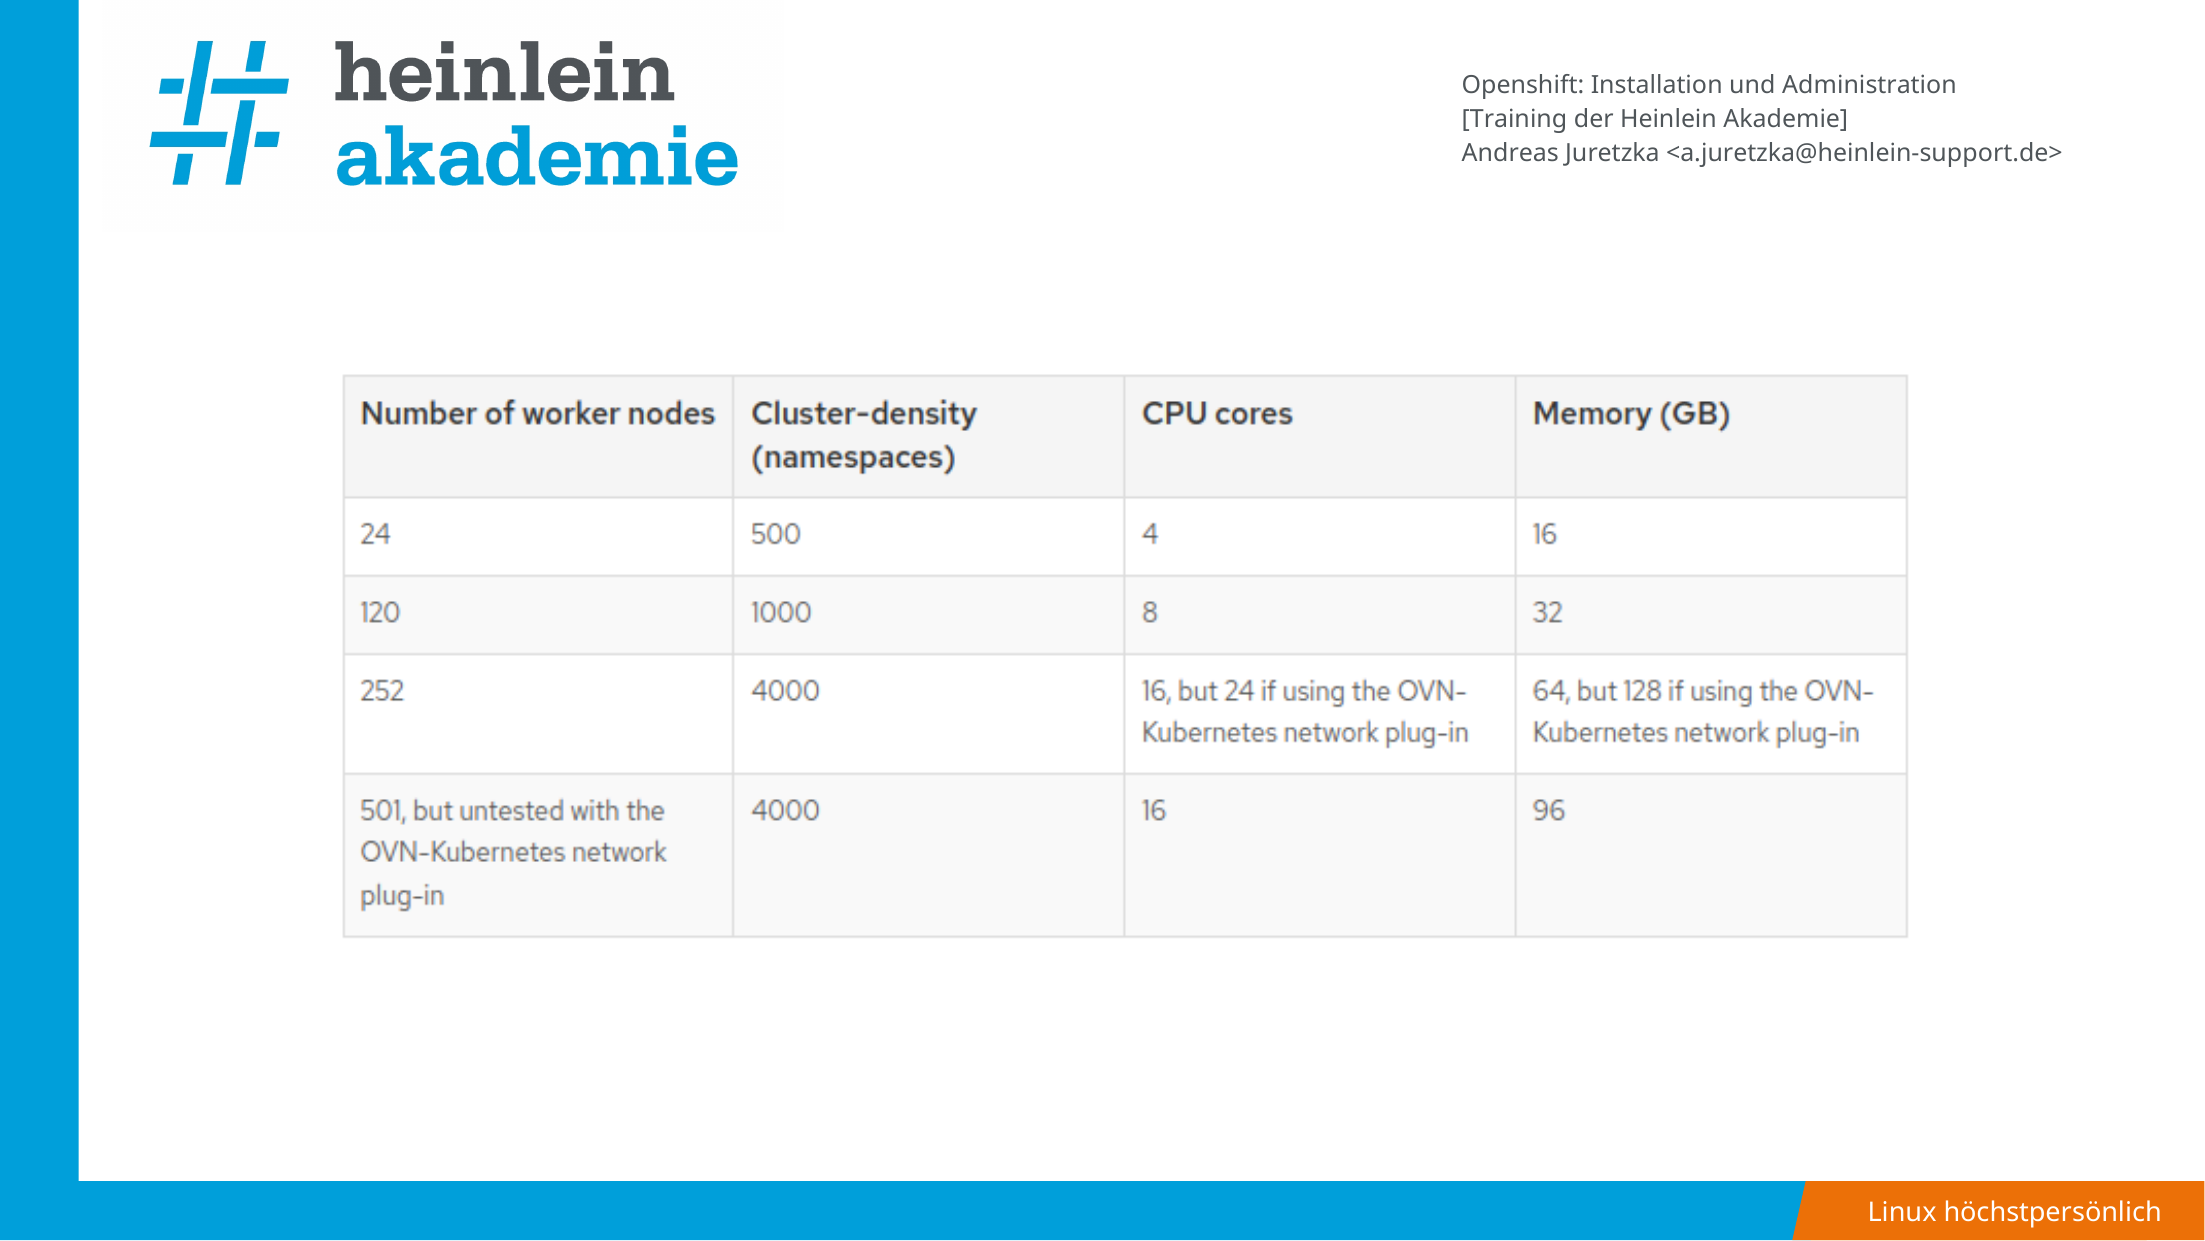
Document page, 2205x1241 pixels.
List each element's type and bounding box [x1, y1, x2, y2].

picture [331, 367, 1927, 961]
picture [102, 0, 784, 232]
